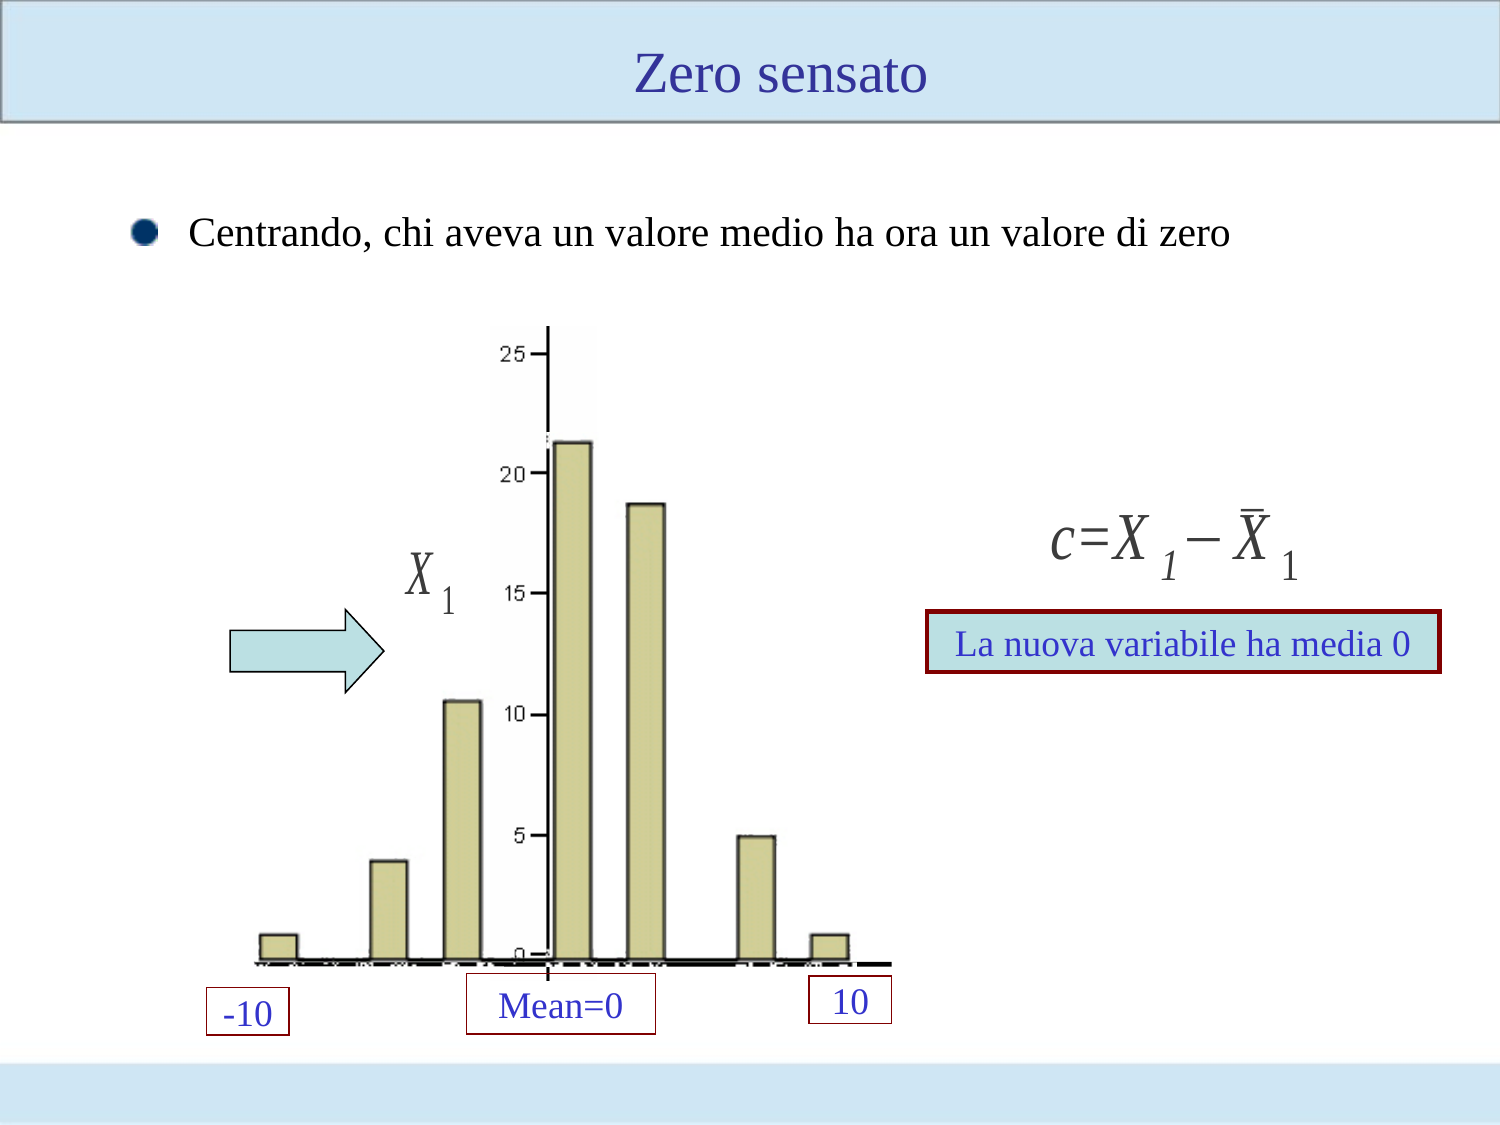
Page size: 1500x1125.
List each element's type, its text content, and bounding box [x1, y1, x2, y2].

chart [1036, 501, 1318, 590]
text_box 10 [809, 976, 892, 1024]
text_box La nuova variabile ha media 0 [927, 611, 1440, 673]
text_box Centrando, chi aveva un valore medio ha ora un valore di zero [112, 187, 1413, 263]
text_box -10 [206, 987, 290, 1036]
title Zero sensato [249, 21, 1313, 117]
text_box [230, 609, 384, 693]
text_box Mean=0 [466, 973, 656, 1035]
chart [390, 538, 470, 623]
picture [0, 0, 1500, 1125]
